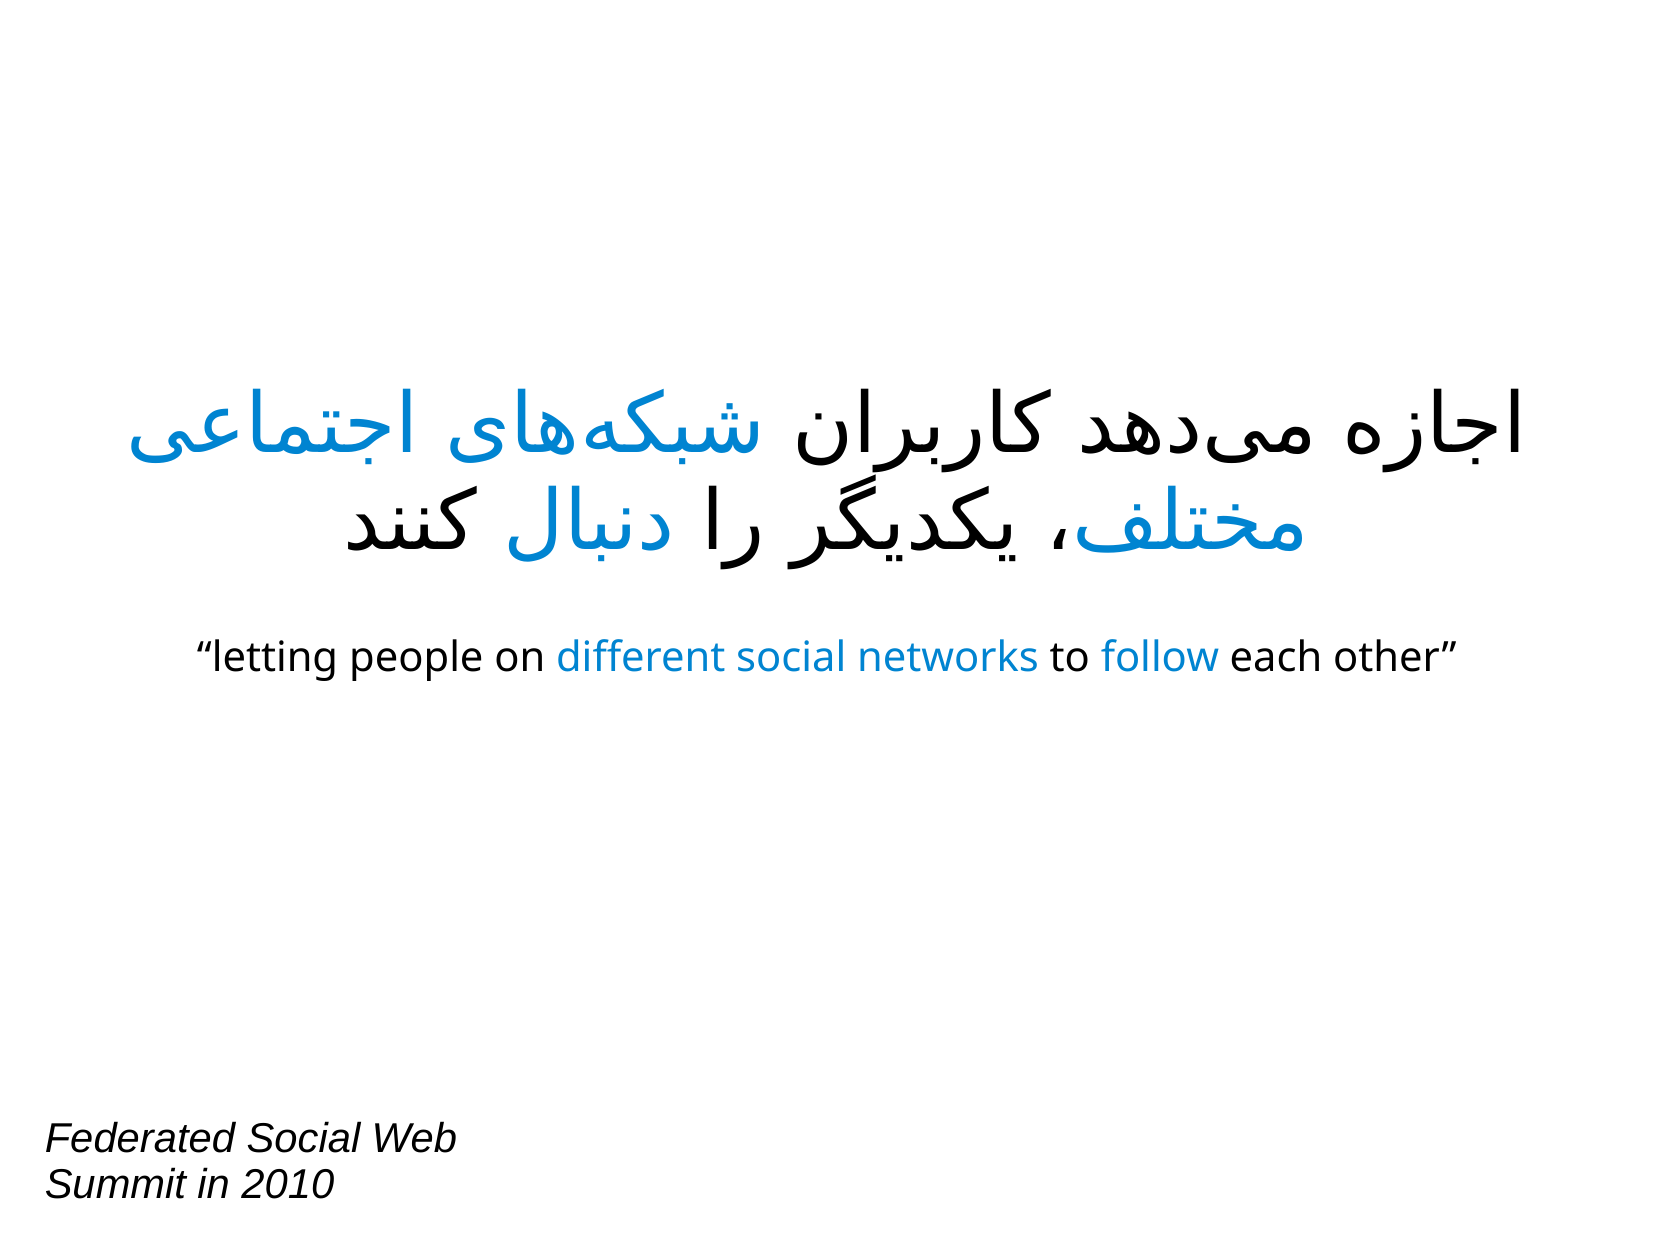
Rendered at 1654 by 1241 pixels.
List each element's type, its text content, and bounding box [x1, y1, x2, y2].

subtitle اجازه می‌دهد کاربران شبکه‌های اجتماعی مختلف، یکدیگر را دنبال کنند “letting people on different social networks to follow each other” [82, 49, 1571, 1010]
text_box Federated Social Web Summit in 2010 [30, 1107, 481, 1216]
